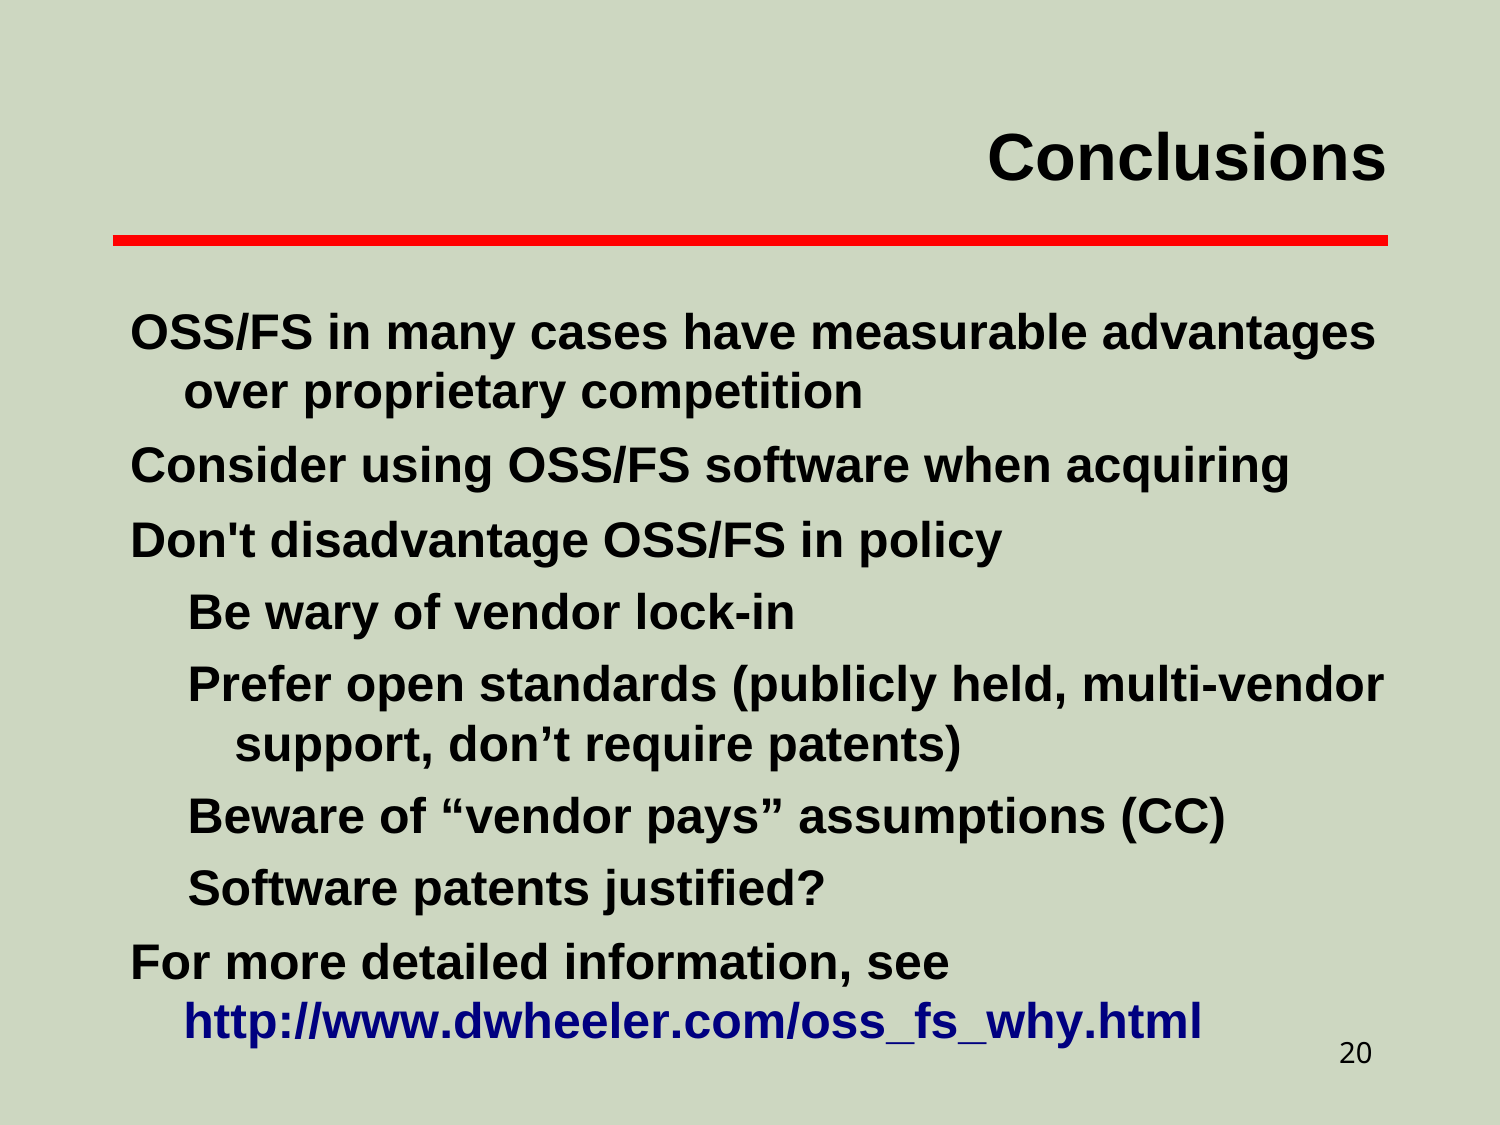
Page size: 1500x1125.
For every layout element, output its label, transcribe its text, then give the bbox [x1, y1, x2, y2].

title Conclusions [337, 77, 1388, 233]
list OSS/FS in many cases have measurable advantages over proprietary competition Consider using OSS/FS software when acquiring Don't disadvantage OSS/FS in policy Be wary of vendor lock-in Prefer open standards (publicly held, multi-vendor support, don’t require patents) Beware of “vendor pays” assumptions (CC) Software patents justified? For more detailed information, see http://www.dwheeler.com/oss_fs_why.html [112, 299, 1388, 1060]
